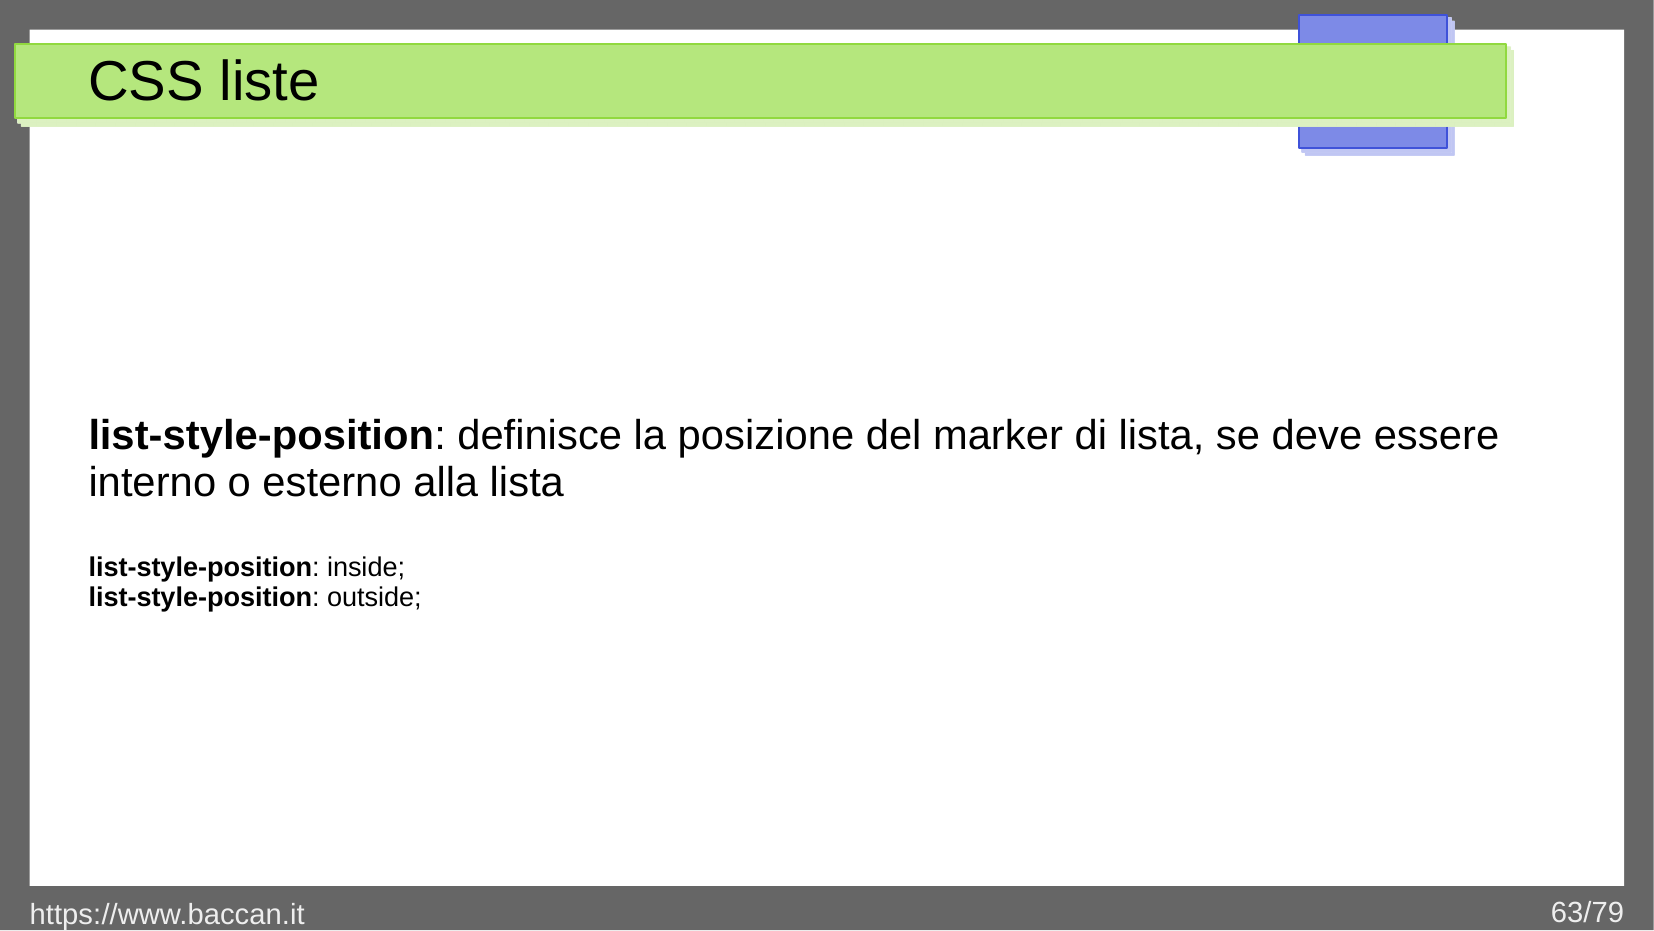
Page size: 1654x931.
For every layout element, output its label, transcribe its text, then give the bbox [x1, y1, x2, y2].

text_box list-style-position: definisce la posizione del marker di lista, se deve essere interno o esterno alla lista list-style-position: inside; list-style-position: outside; [88, 186, 1565, 838]
title CSS liste [88, 44, 1506, 119]
